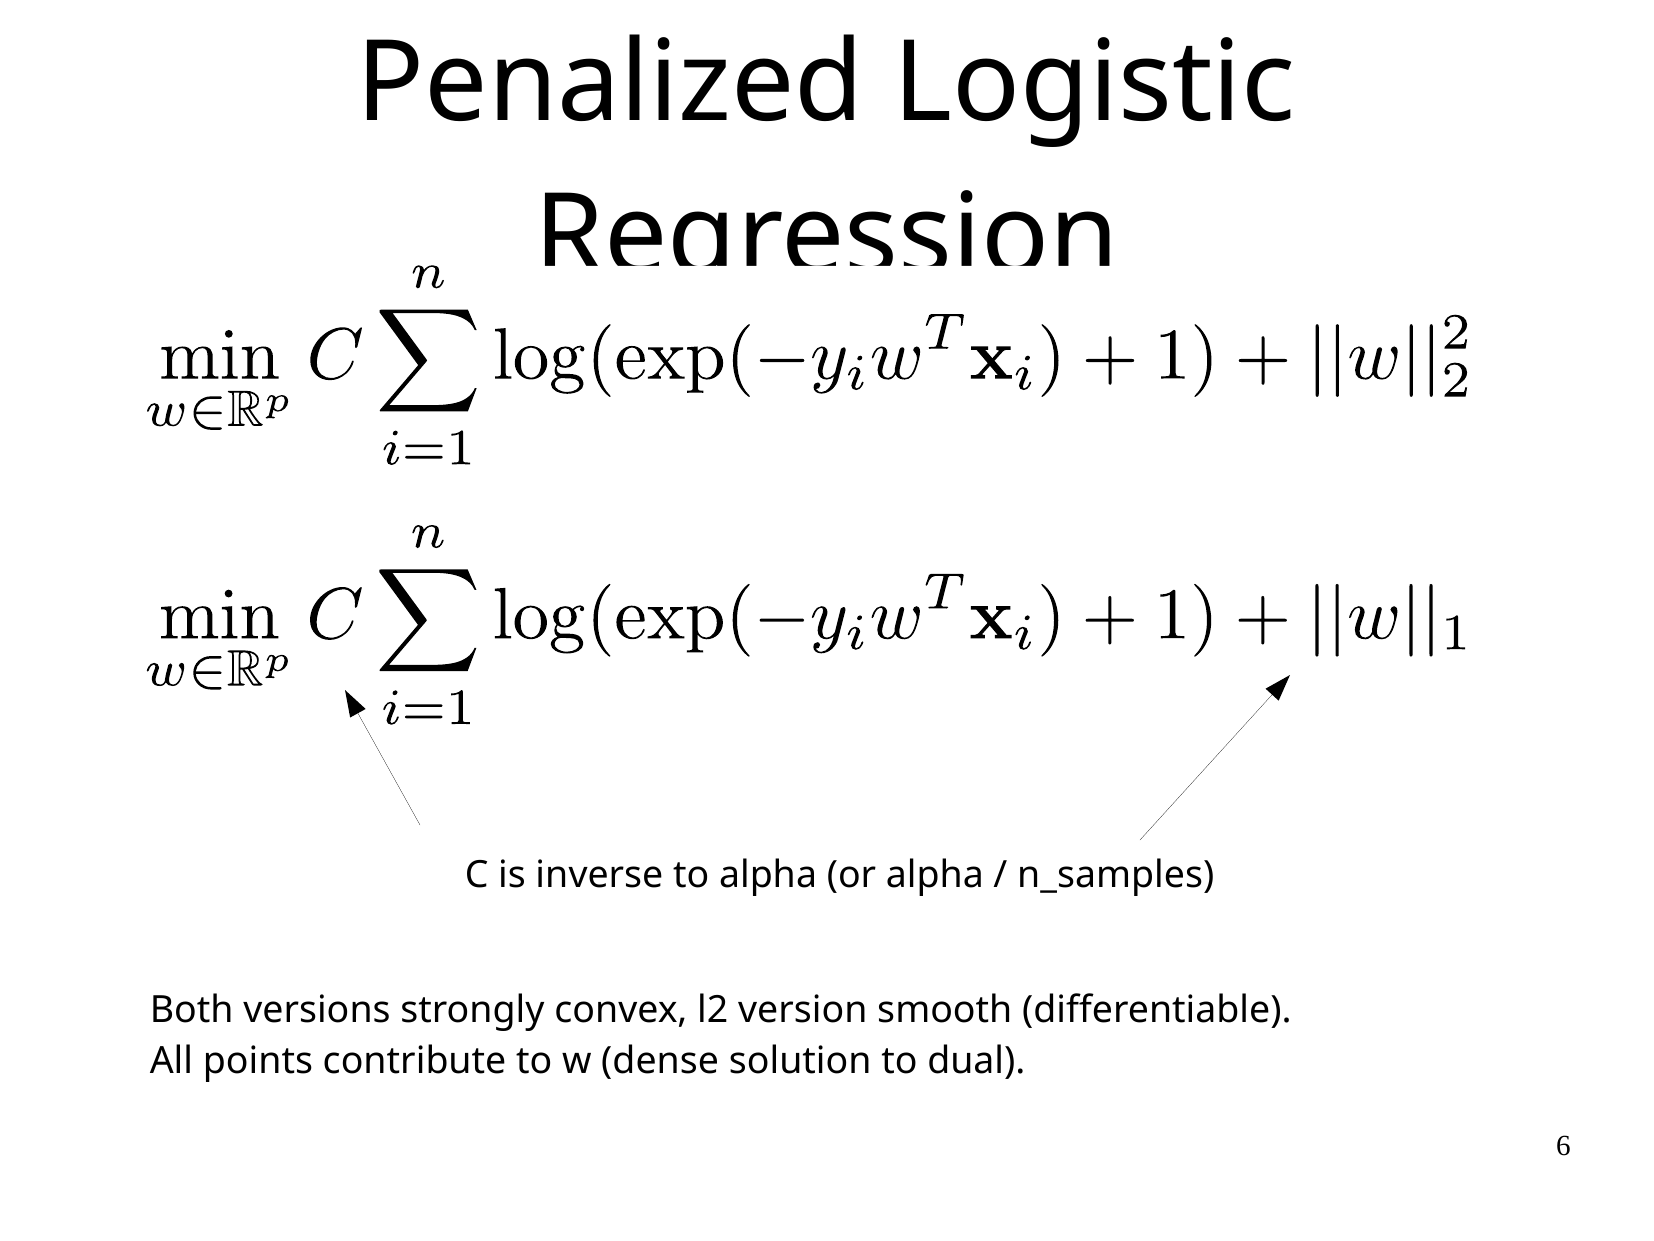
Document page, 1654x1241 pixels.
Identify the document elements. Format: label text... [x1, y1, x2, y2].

text_box [144, 525, 1471, 725]
text_box Both versions strongly convex, l2 version smooth (differentiable). All points contribute to w (dense solution to dual). [135, 975, 1576, 1066]
text_box C is inverse to alpha (or alpha / n_samples) [450, 840, 1441, 901]
title Penalized Logistic Regression [82, 49, 1571, 257]
text_box [144, 265, 1471, 466]
